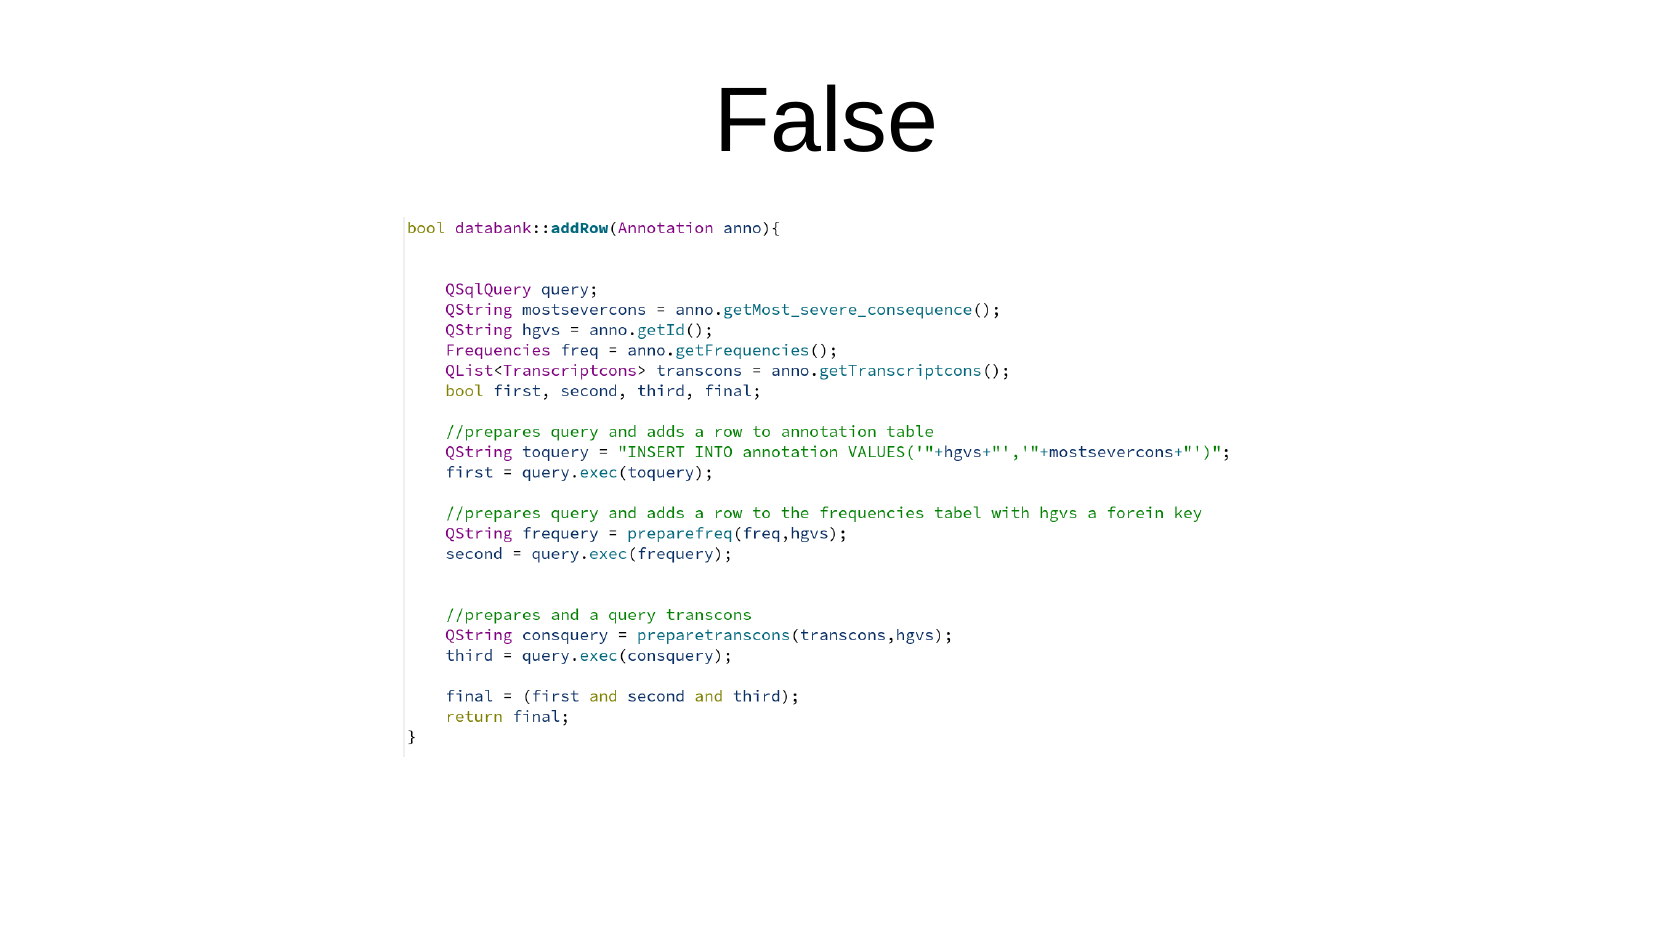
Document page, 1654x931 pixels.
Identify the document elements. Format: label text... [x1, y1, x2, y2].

title False [82, 37, 1571, 193]
picture [403, 217, 1251, 758]
